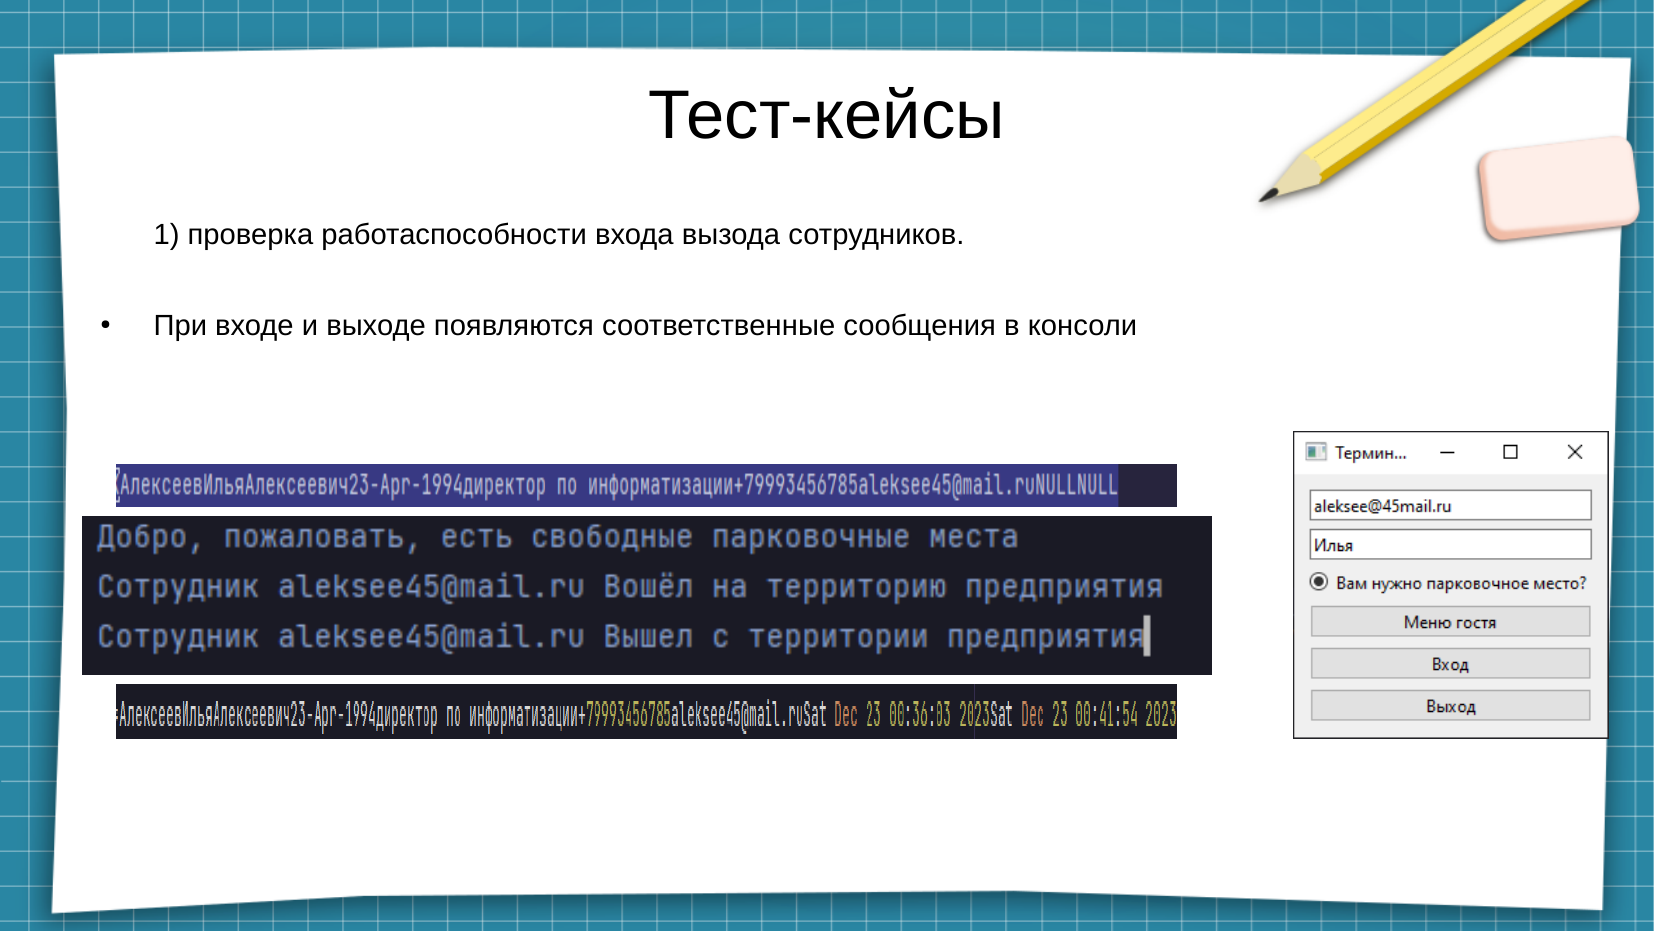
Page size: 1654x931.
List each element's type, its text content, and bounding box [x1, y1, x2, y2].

title Тест-кейсы [82, 37, 1571, 193]
picture [0, 0, 1654, 931]
list 1) проверка работаспособности входа вызода сотрудников. При входе и выходе появляются соответственные сообщения в консоли [82, 217, 1571, 758]
